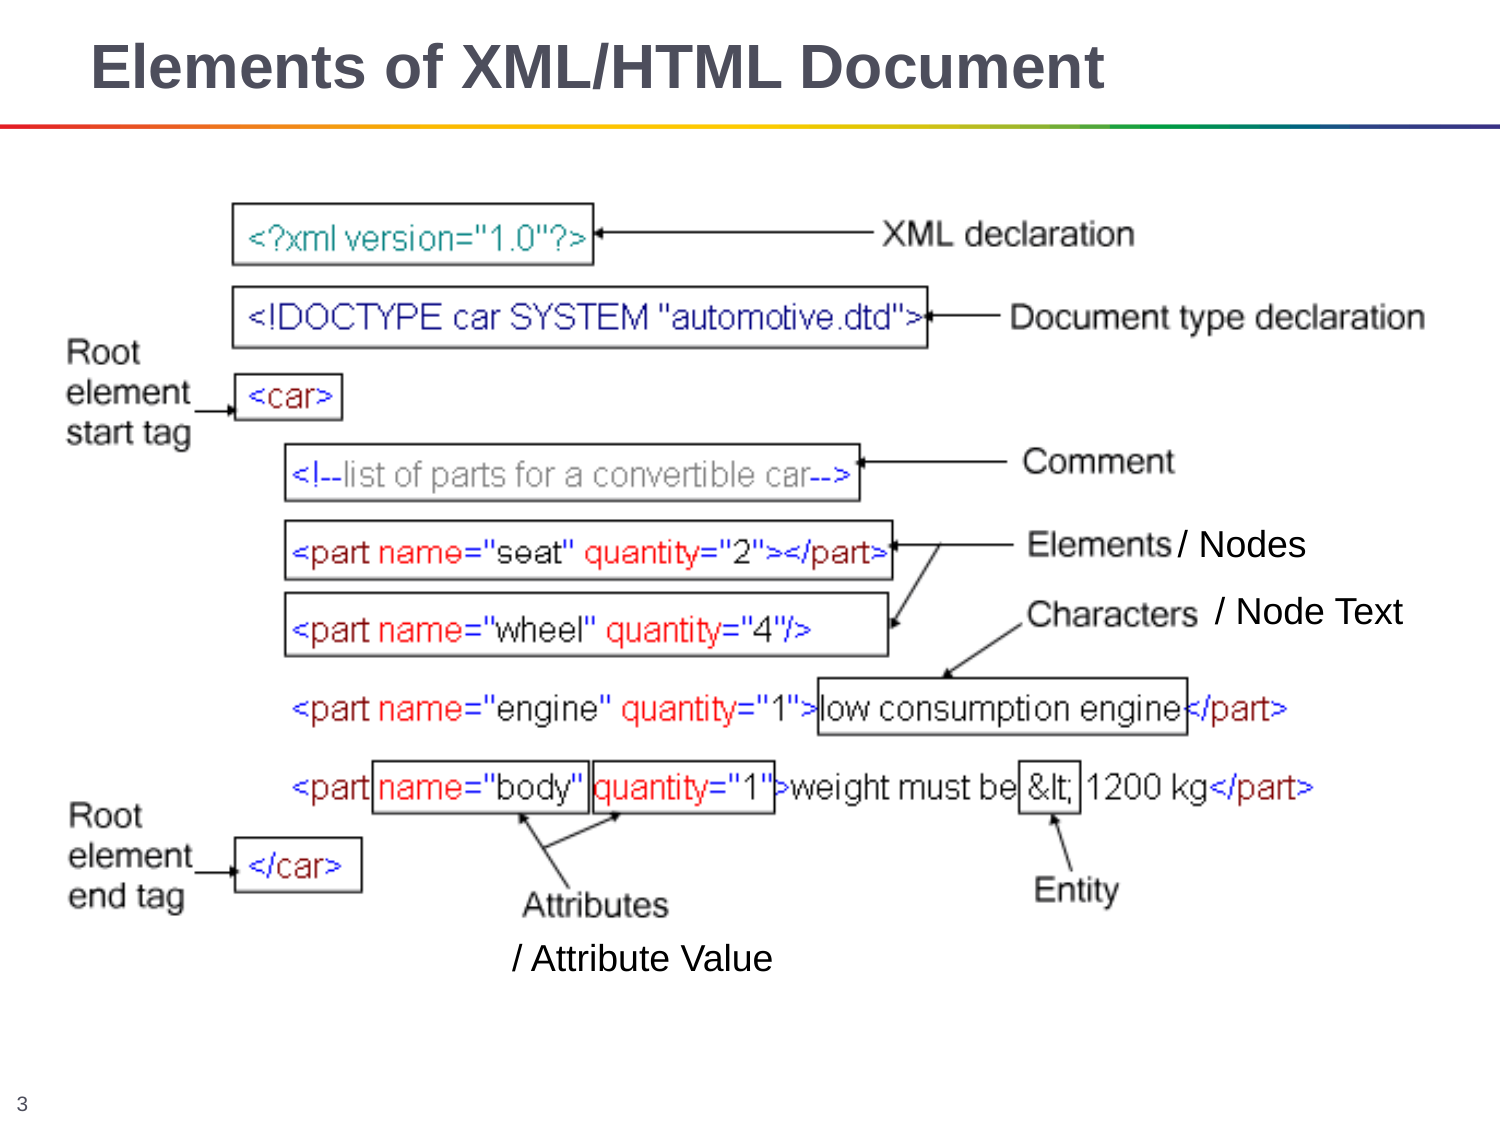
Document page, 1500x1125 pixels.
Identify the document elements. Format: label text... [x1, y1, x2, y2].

text_box / Attribute Value [497, 926, 855, 987]
text_box / Node Text [1200, 579, 1463, 640]
picture [62, 177, 1438, 964]
title Elements of XML/HTML Document [75, 17, 1425, 109]
text_box / Nodes [1162, 512, 1327, 573]
